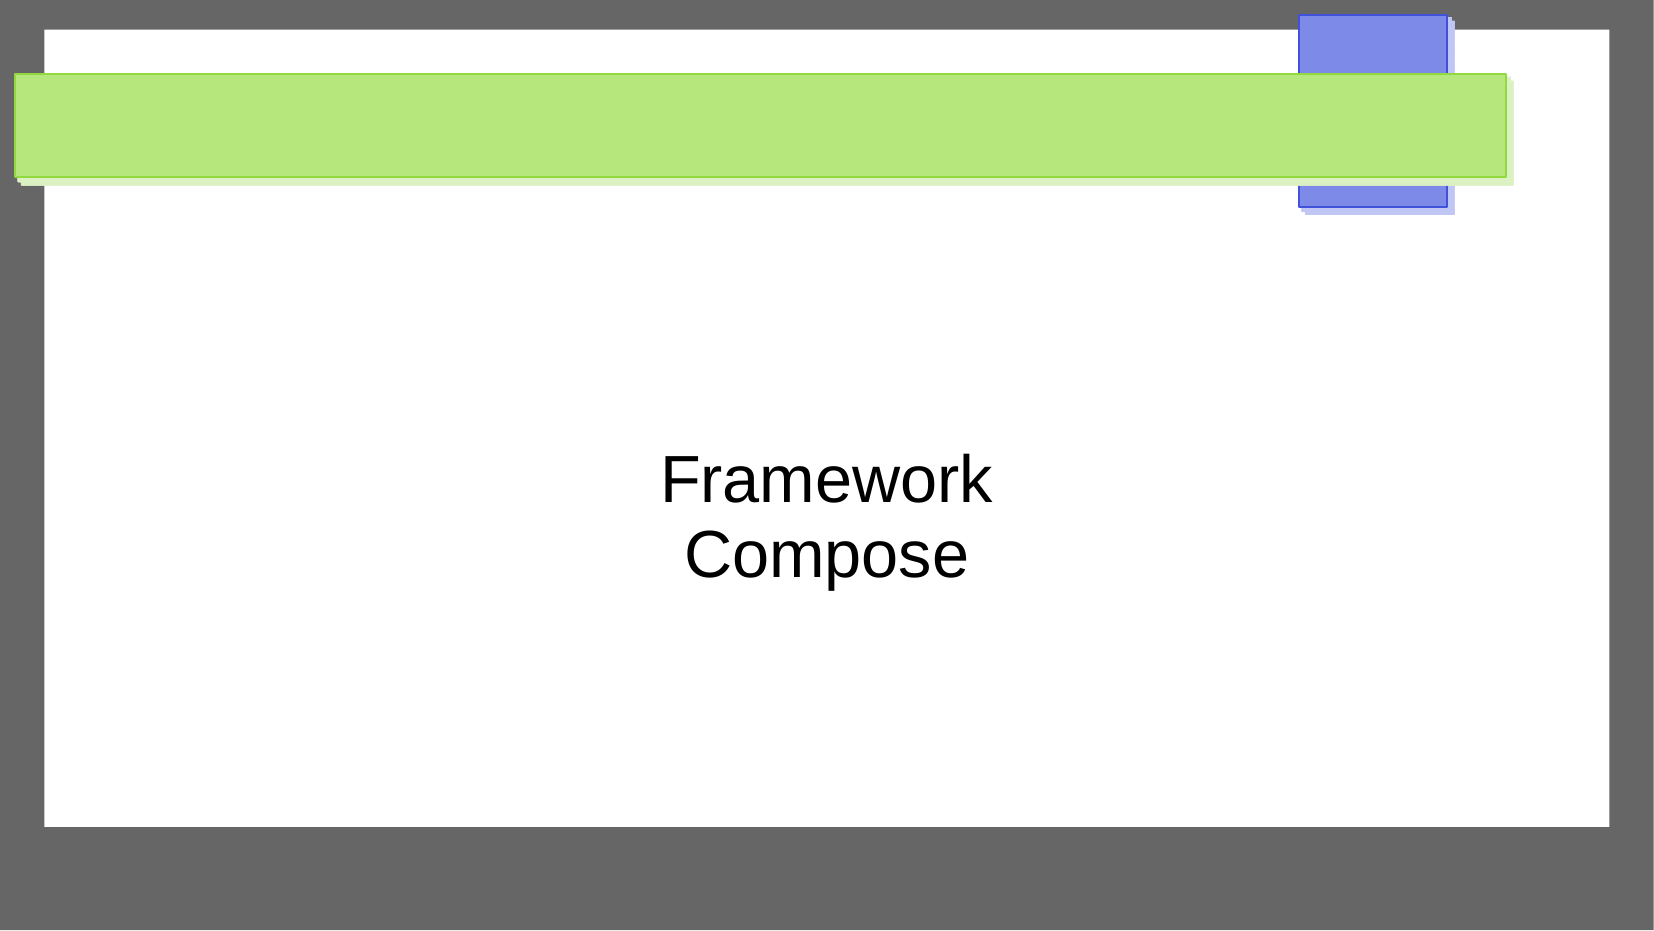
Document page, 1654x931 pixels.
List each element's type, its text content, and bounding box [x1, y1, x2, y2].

subtitle Framework Compose [88, 221, 1565, 813]
